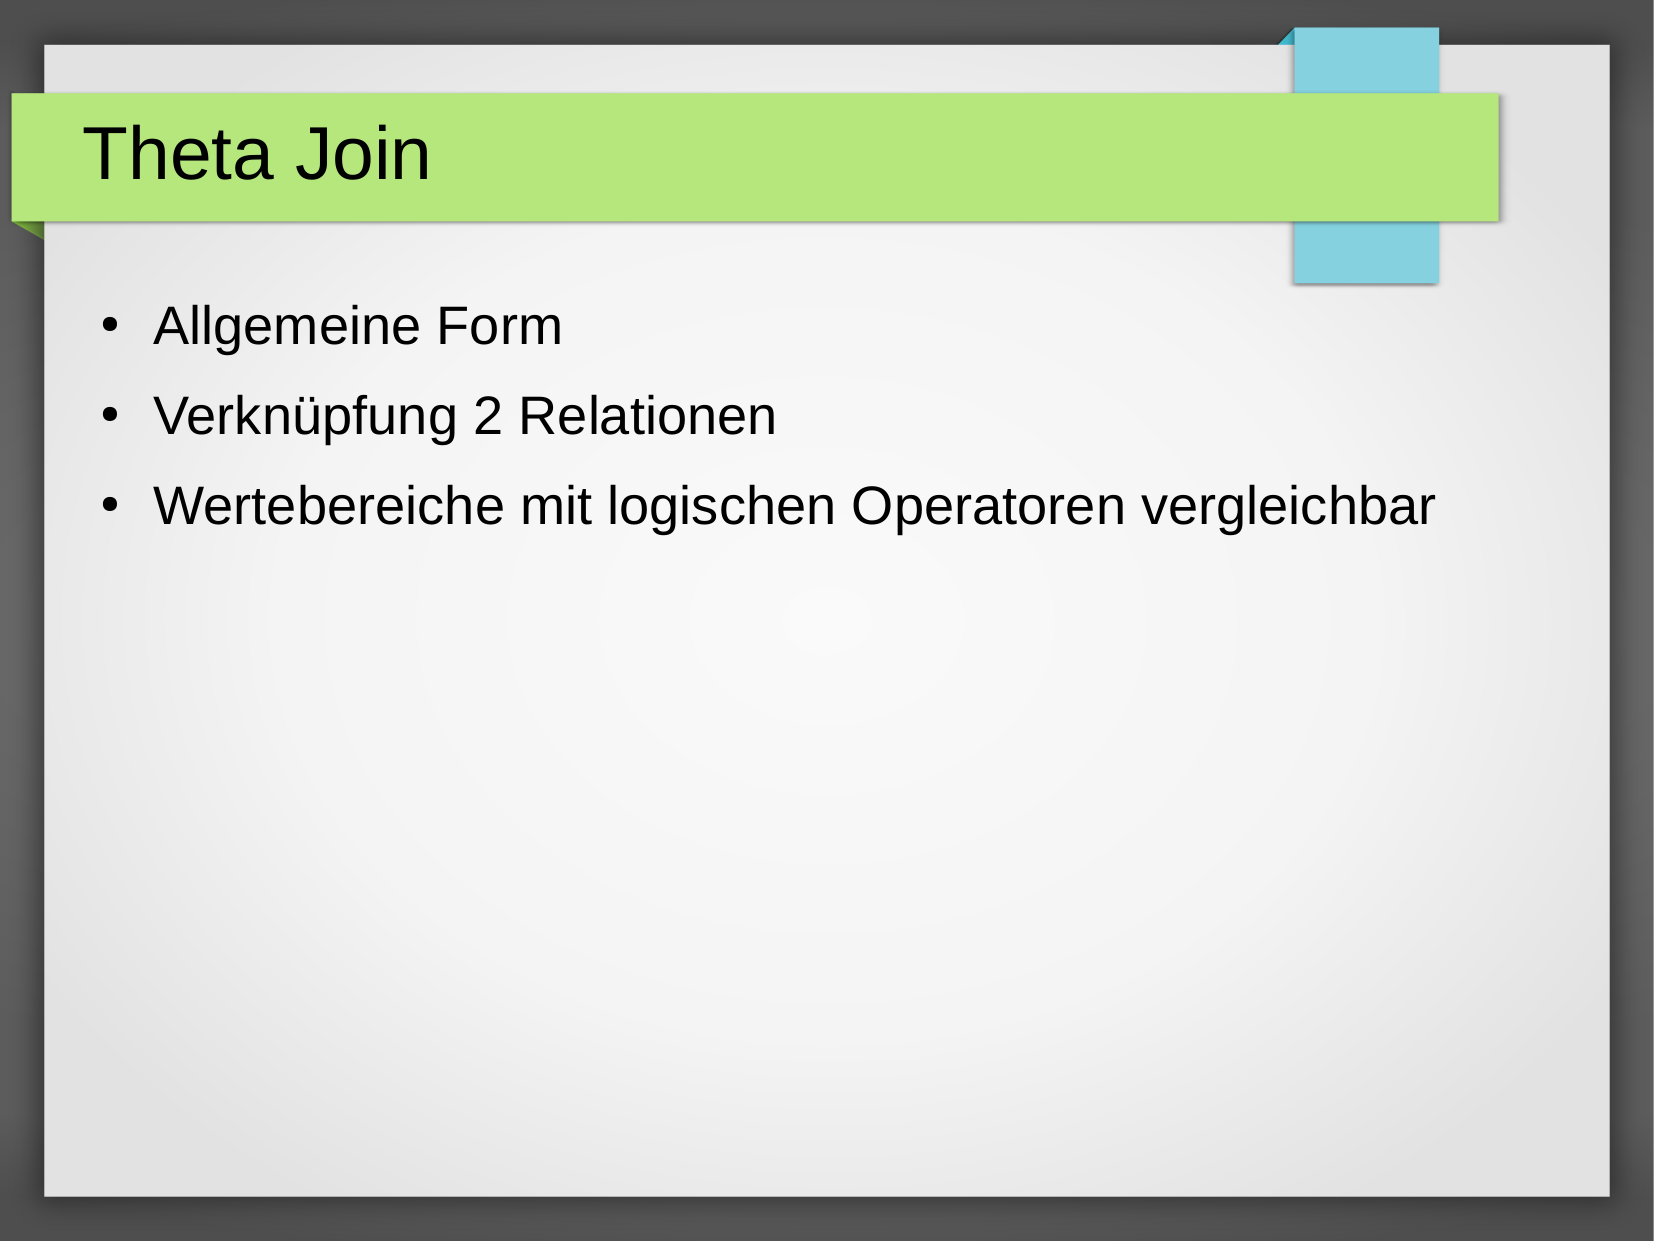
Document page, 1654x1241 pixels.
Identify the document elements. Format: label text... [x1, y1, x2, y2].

picture [0, 0, 1654, 1241]
list Allgemeine Form Verknüpfung 2 Relationen Wertebereiche mit logischen Operatoren vergleichbar [82, 295, 1571, 1015]
title Theta Join [82, 94, 1264, 213]
